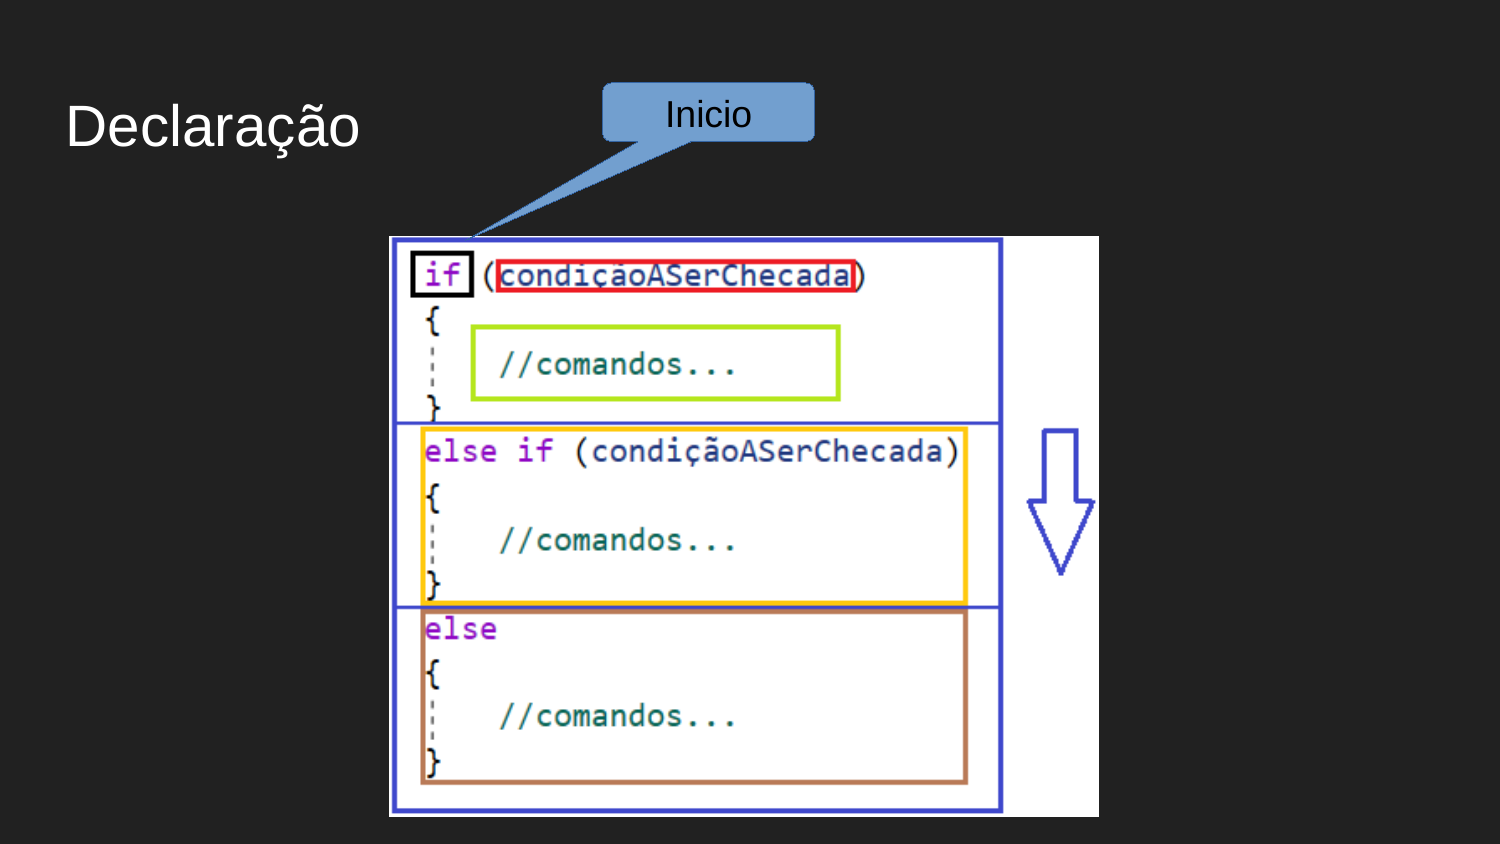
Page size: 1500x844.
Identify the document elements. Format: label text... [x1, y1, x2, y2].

text_box Inicio [465, 82, 815, 241]
text_box Declaração [51, 72, 402, 167]
picture [389, 236, 1099, 817]
